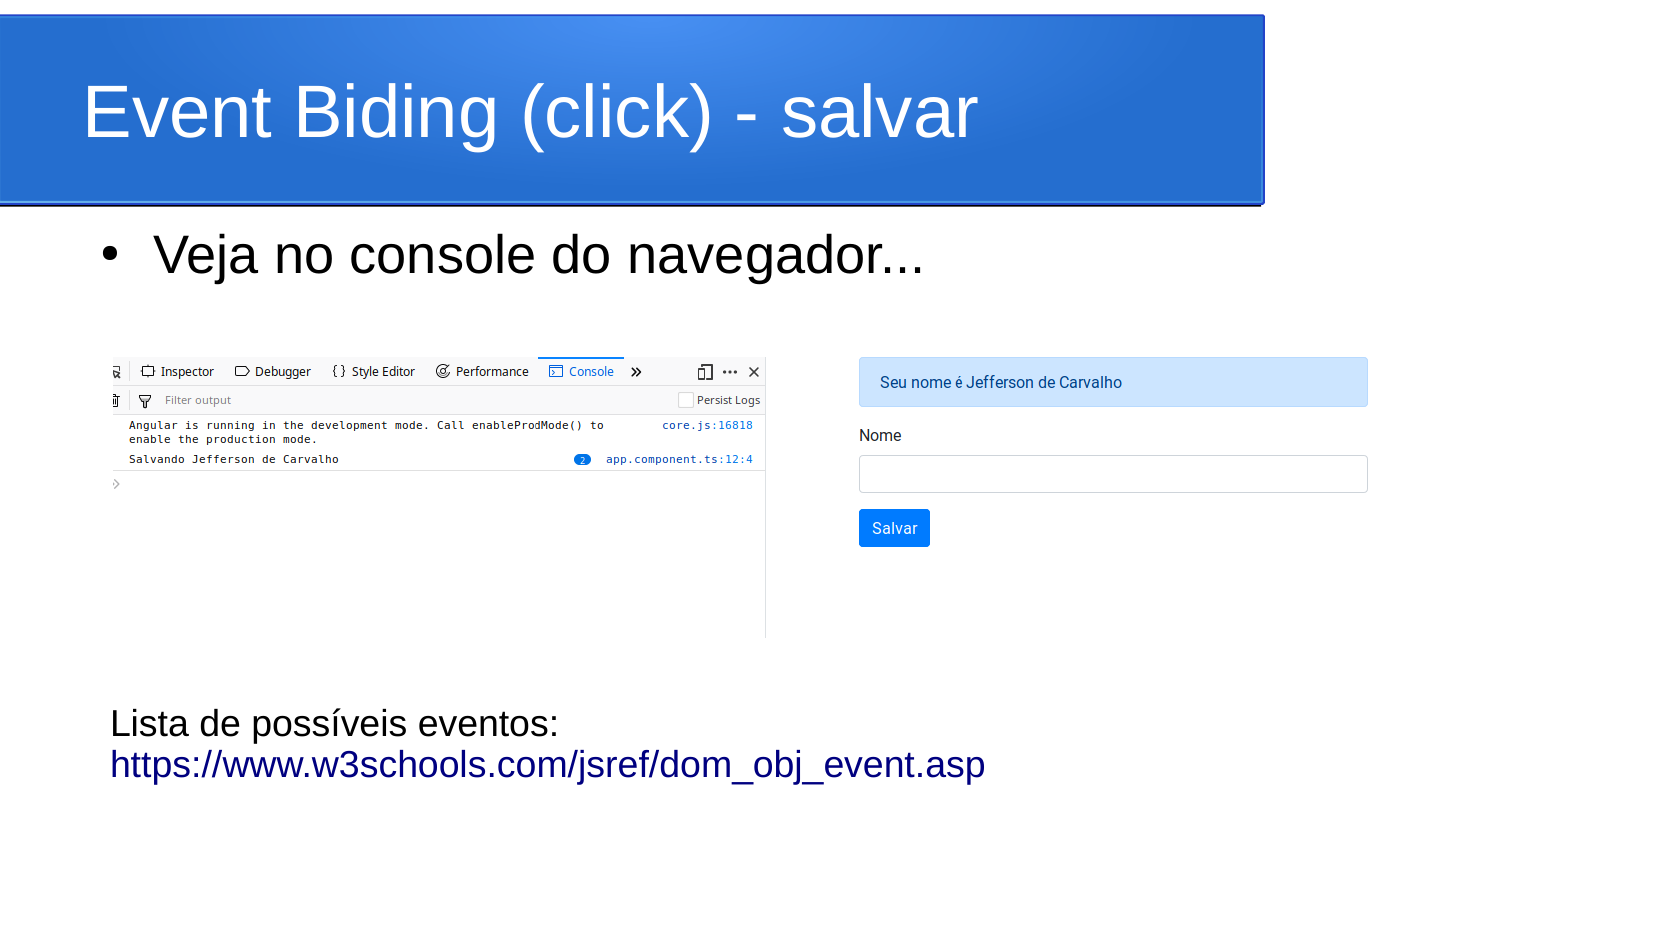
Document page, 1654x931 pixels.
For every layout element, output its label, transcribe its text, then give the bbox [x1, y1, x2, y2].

picture [113, 357, 1382, 638]
text_box Lista de possíveis eventos: https://www.w3schools.com/jsref/dom_obj_event.asp [110, 701, 987, 829]
title Event Biding (click) - salvar [82, 35, 1235, 189]
list Veja no console do navegador... [82, 224, 1571, 764]
